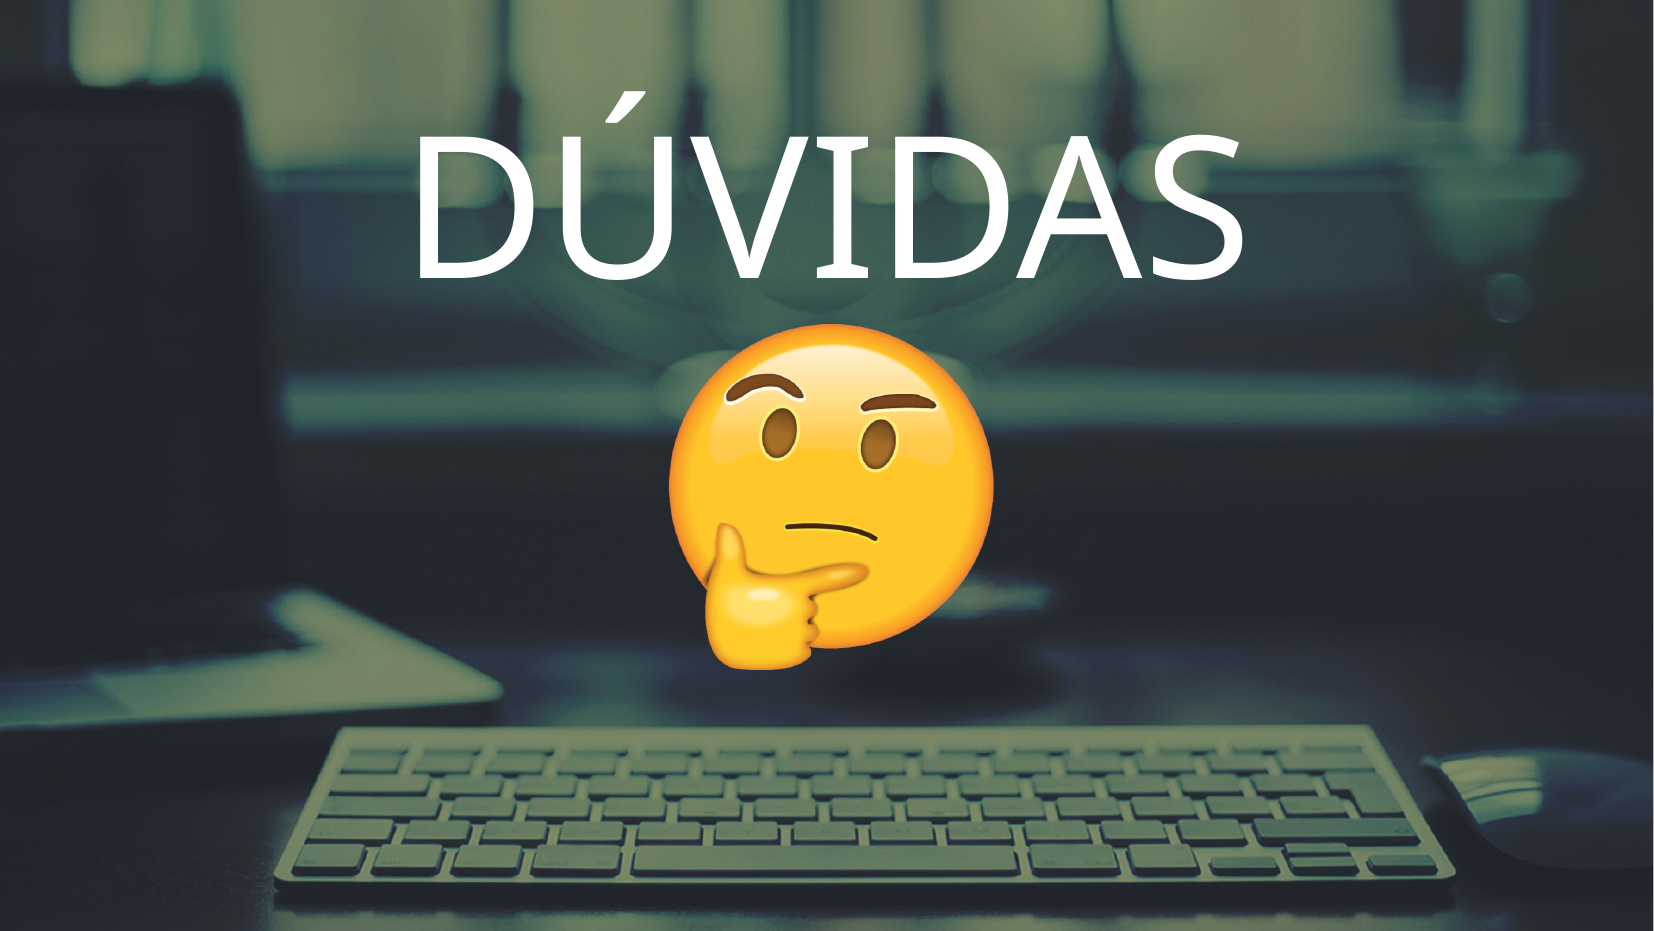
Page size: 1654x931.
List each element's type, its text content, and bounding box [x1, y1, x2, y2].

picture [0, 0, 1654, 931]
text_box DÚVIDAS [236, 59, 1418, 324]
